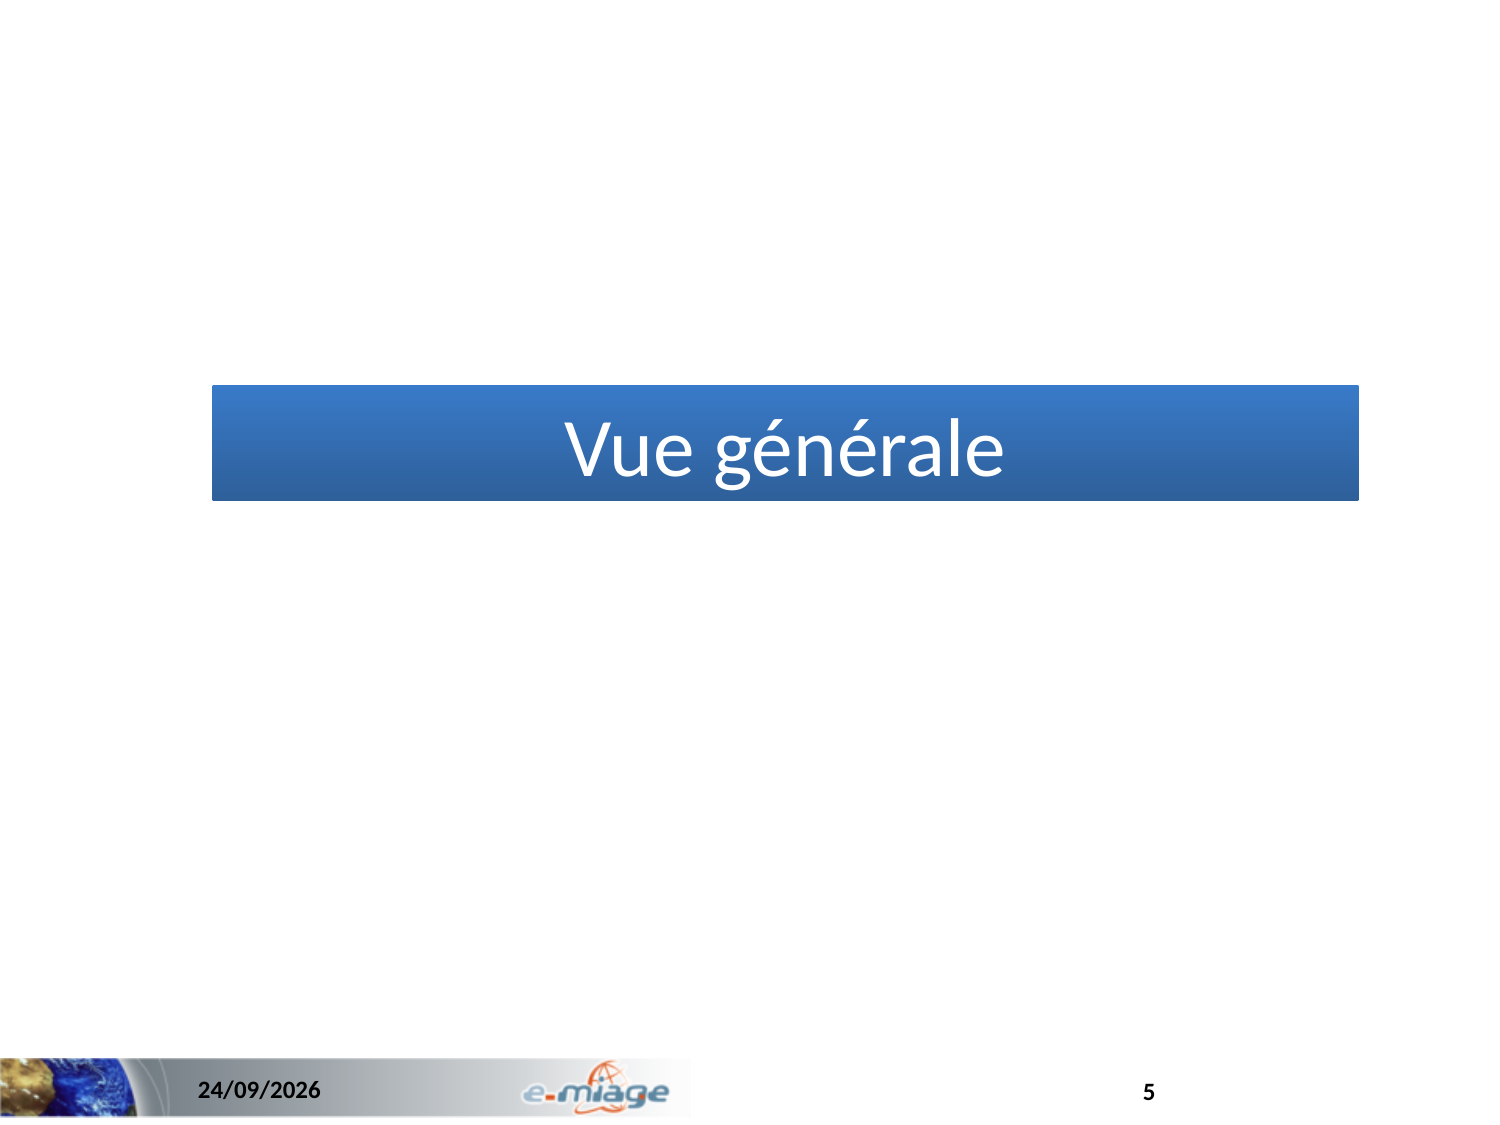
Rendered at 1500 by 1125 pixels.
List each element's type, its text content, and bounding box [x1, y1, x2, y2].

text_box Vue générale [212, 385, 1359, 501]
picture [0, 1058, 691, 1118]
